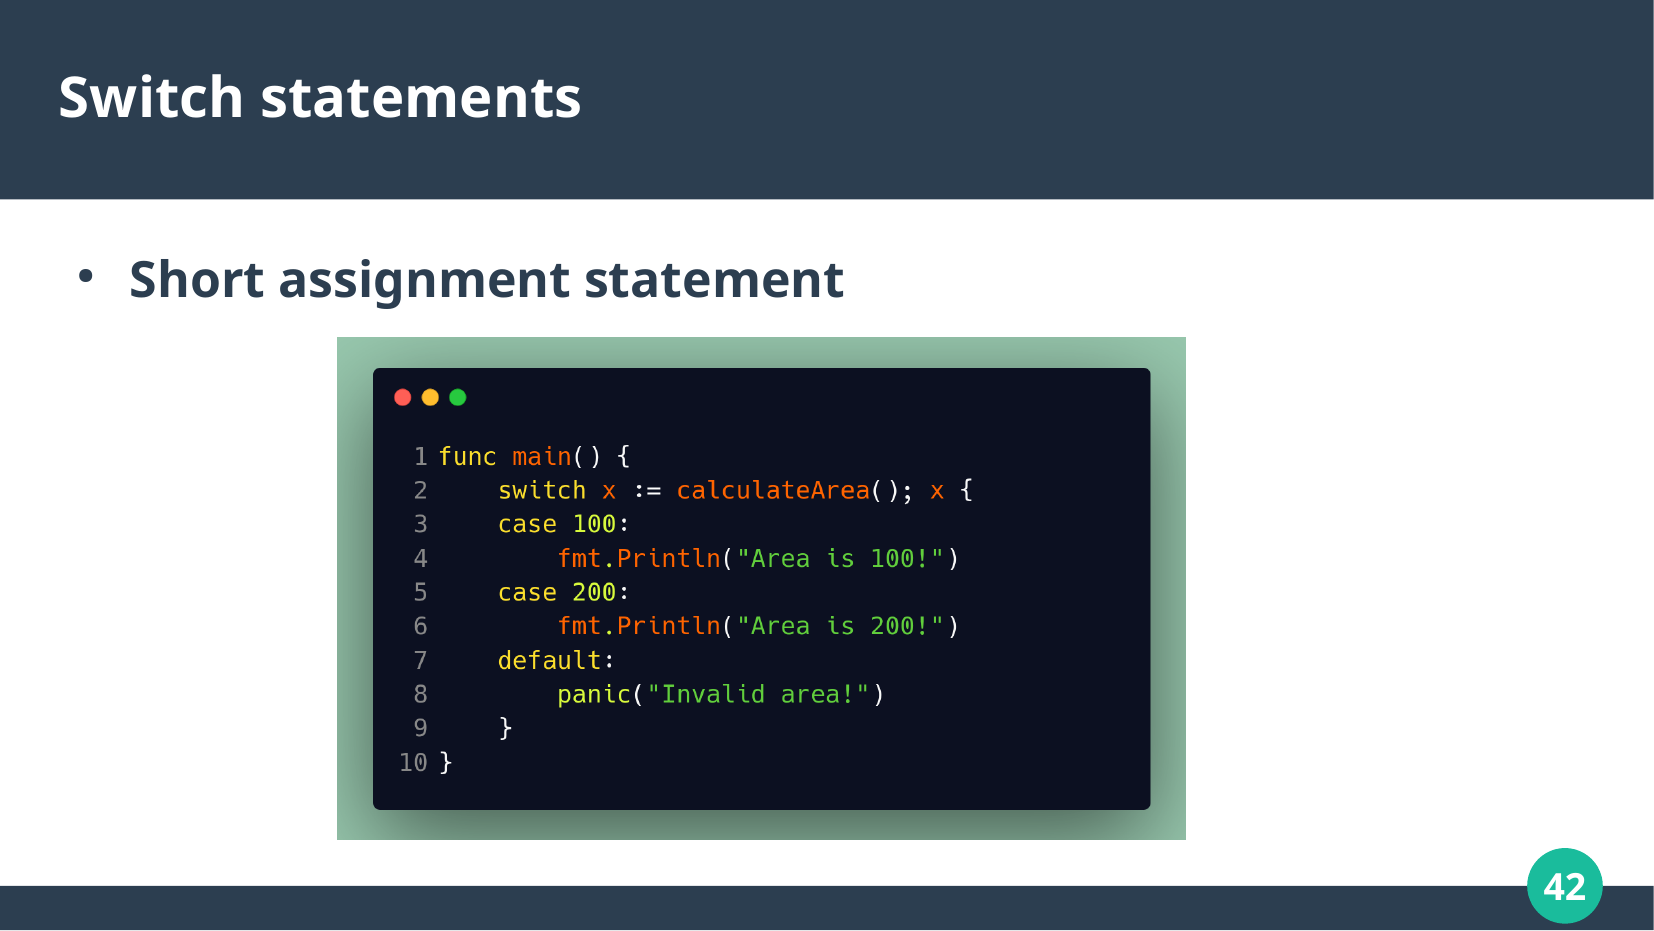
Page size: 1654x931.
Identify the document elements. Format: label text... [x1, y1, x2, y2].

list Short assignment statement [59, 243, 1595, 376]
title Switch statements [59, 37, 1595, 155]
picture [337, 337, 1186, 840]
